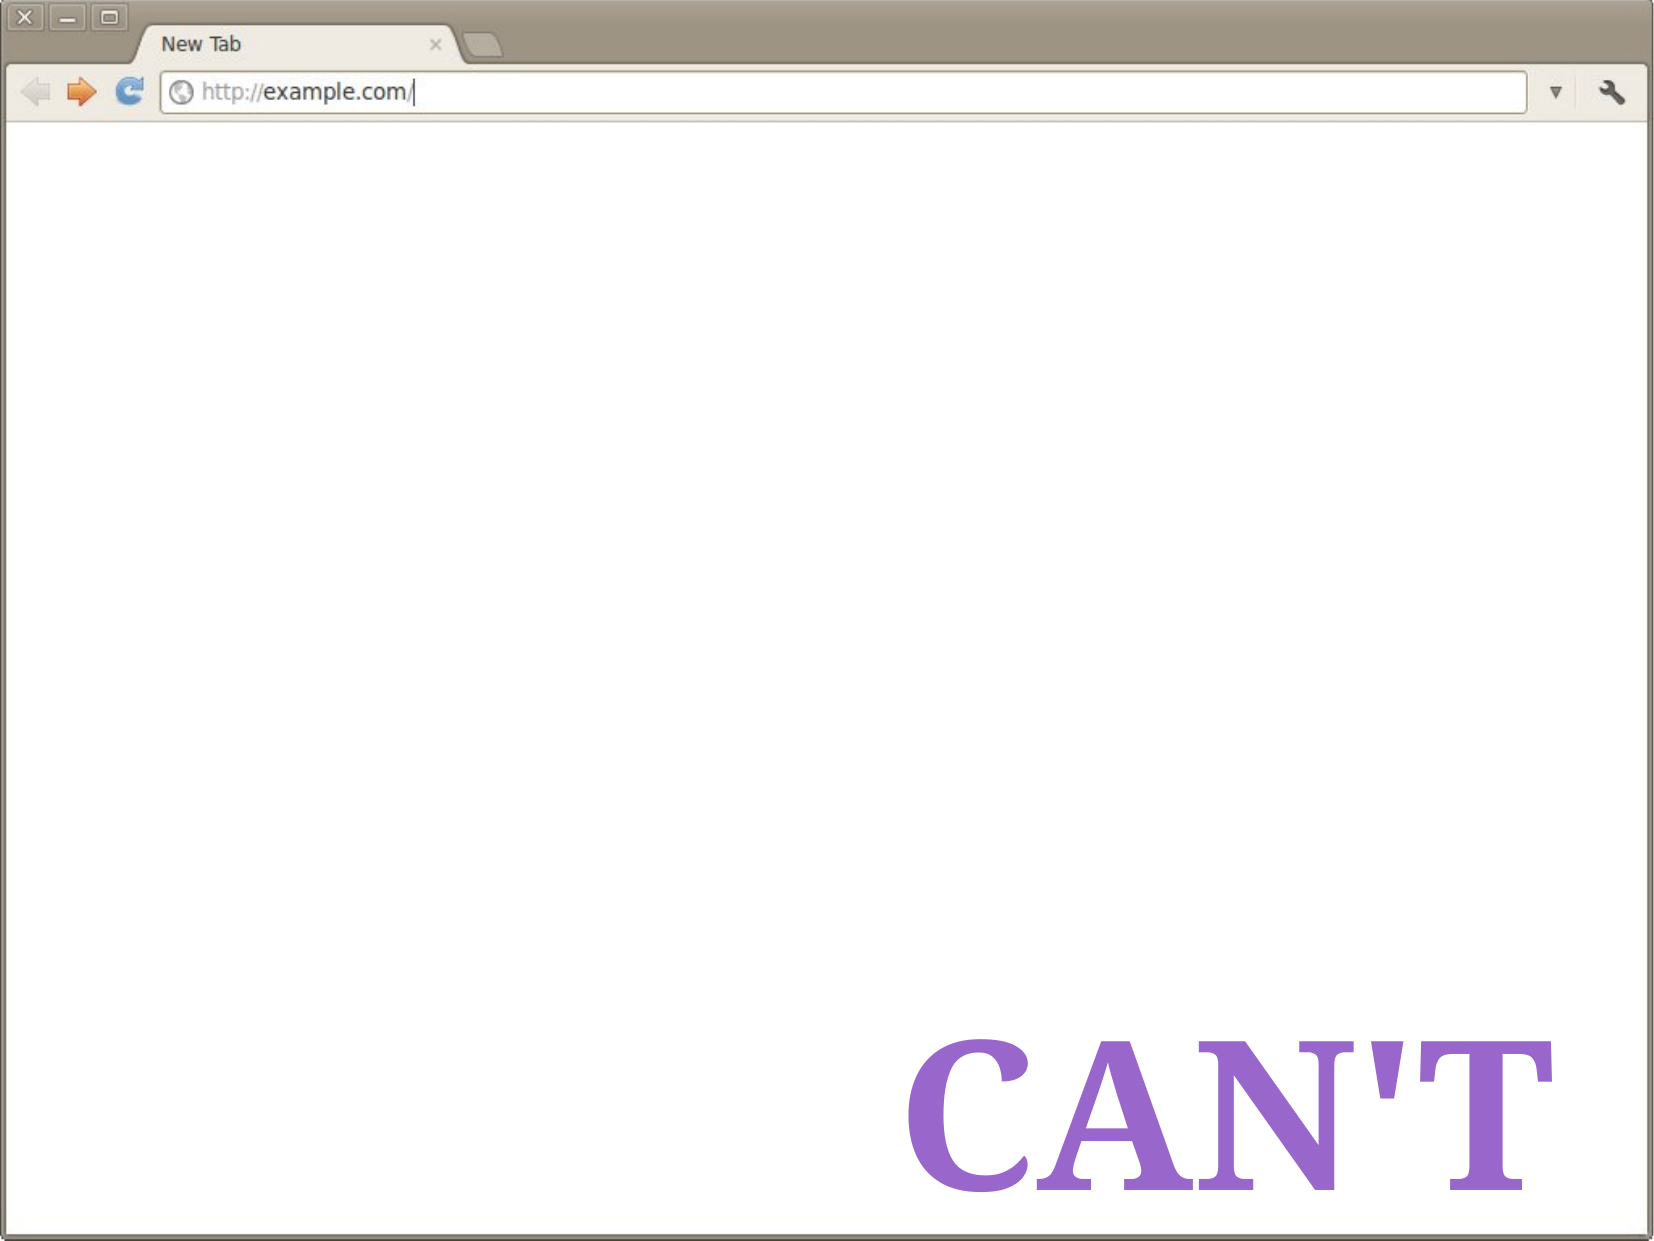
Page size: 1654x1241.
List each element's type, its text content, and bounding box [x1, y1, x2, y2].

text_box CAN'T [883, 960, 1607, 1218]
picture [0, 0, 1654, 1241]
